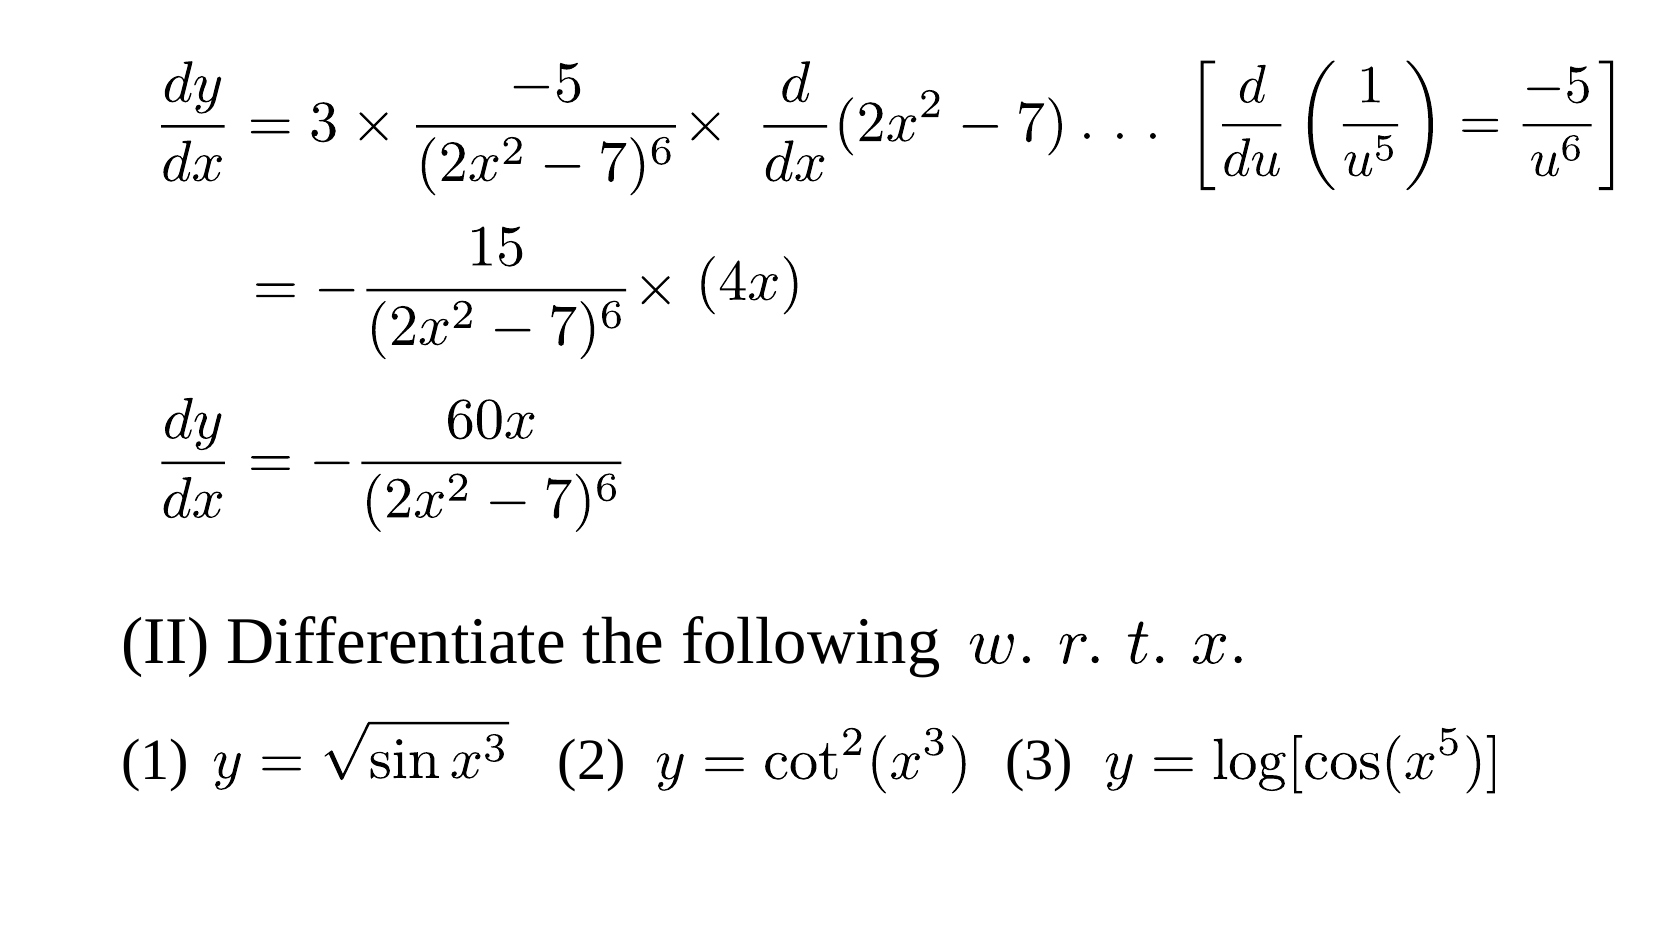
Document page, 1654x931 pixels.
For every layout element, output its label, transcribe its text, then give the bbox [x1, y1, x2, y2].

text_box [161, 61, 720, 196]
text_box [255, 226, 670, 360]
title (II) Differentiate the following (1) (2) (3) [47, 37, 1619, 875]
text_box [161, 397, 622, 532]
text_box [213, 721, 510, 790]
text_box [763, 61, 1062, 182]
text_box [698, 256, 798, 315]
text_box [1105, 727, 1495, 794]
text_box [656, 727, 966, 794]
text_box [1082, 60, 1614, 191]
text_box [969, 621, 1242, 665]
